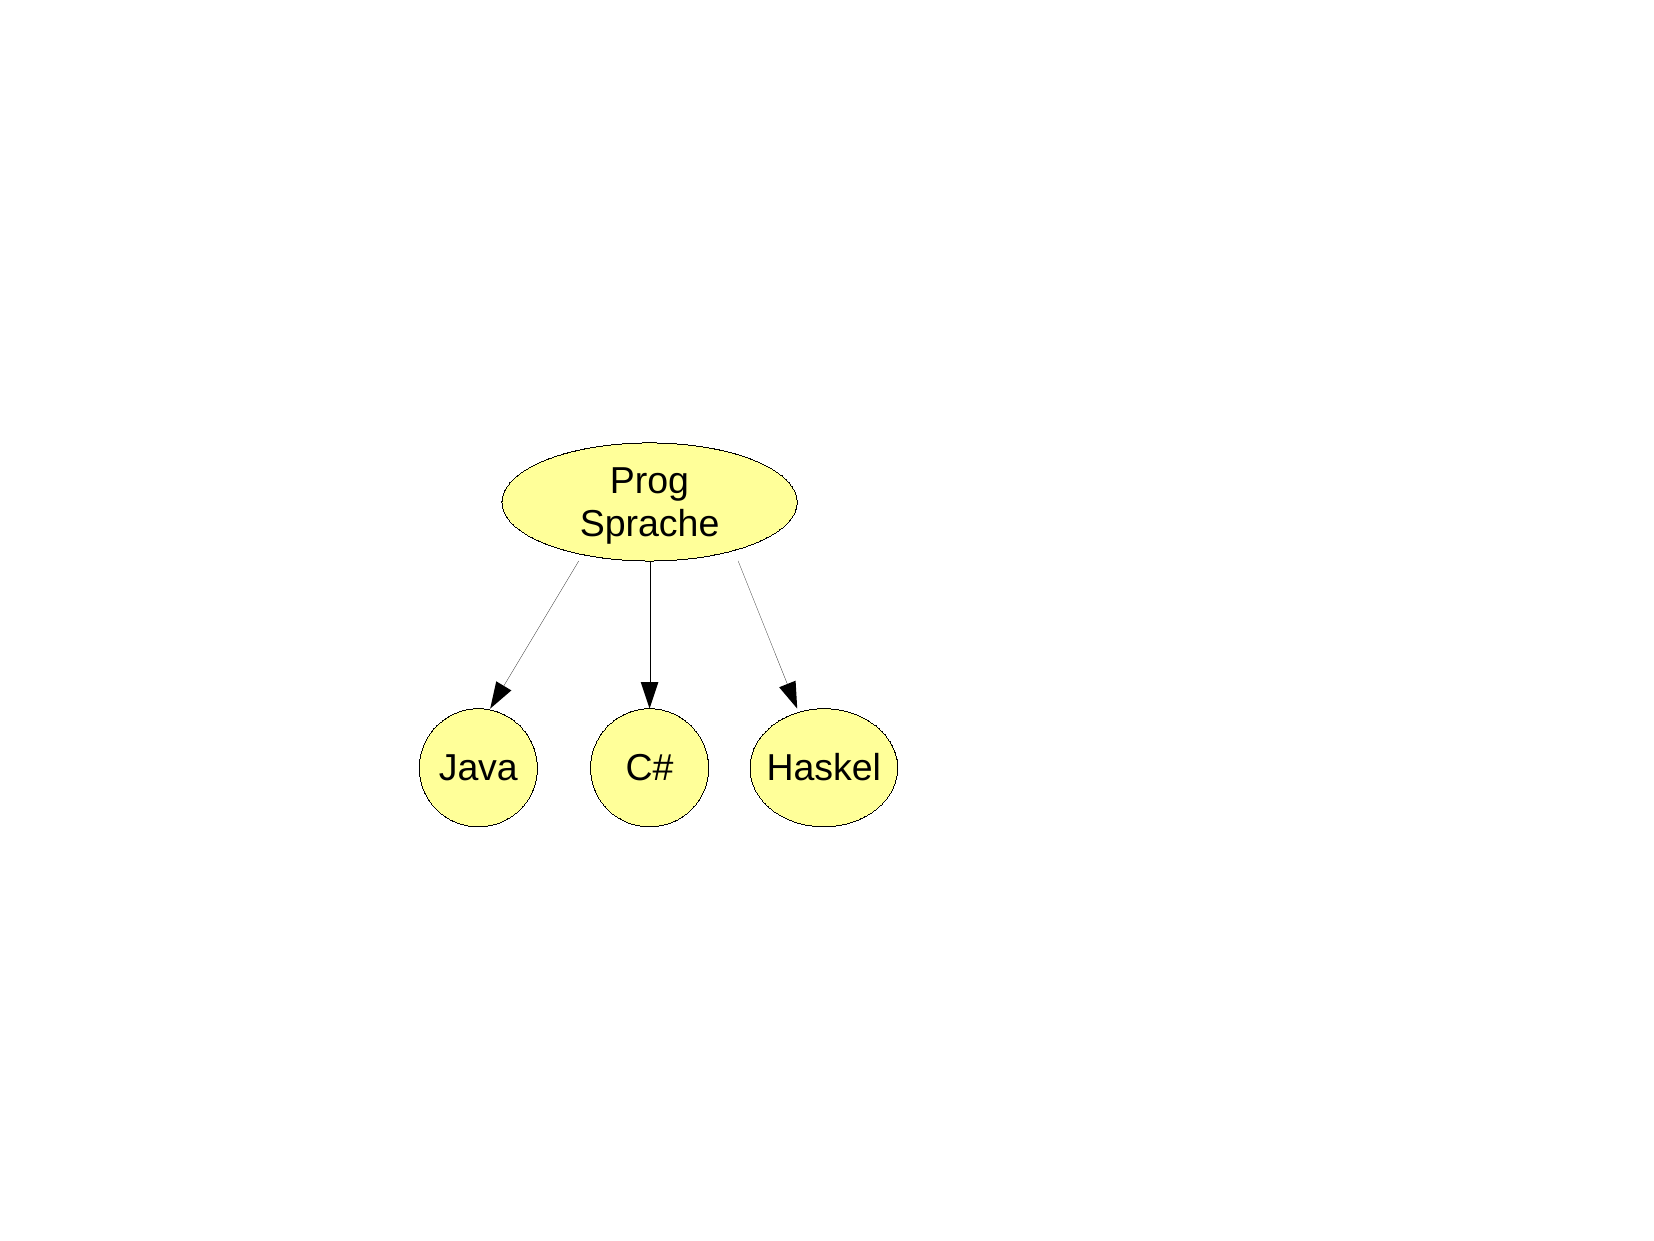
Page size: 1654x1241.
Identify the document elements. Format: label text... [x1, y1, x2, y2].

text_box Java [419, 708, 538, 827]
text_box C# [590, 708, 709, 827]
text_box Prog Sprache [501, 442, 798, 562]
text_box Haskel [750, 708, 898, 827]
